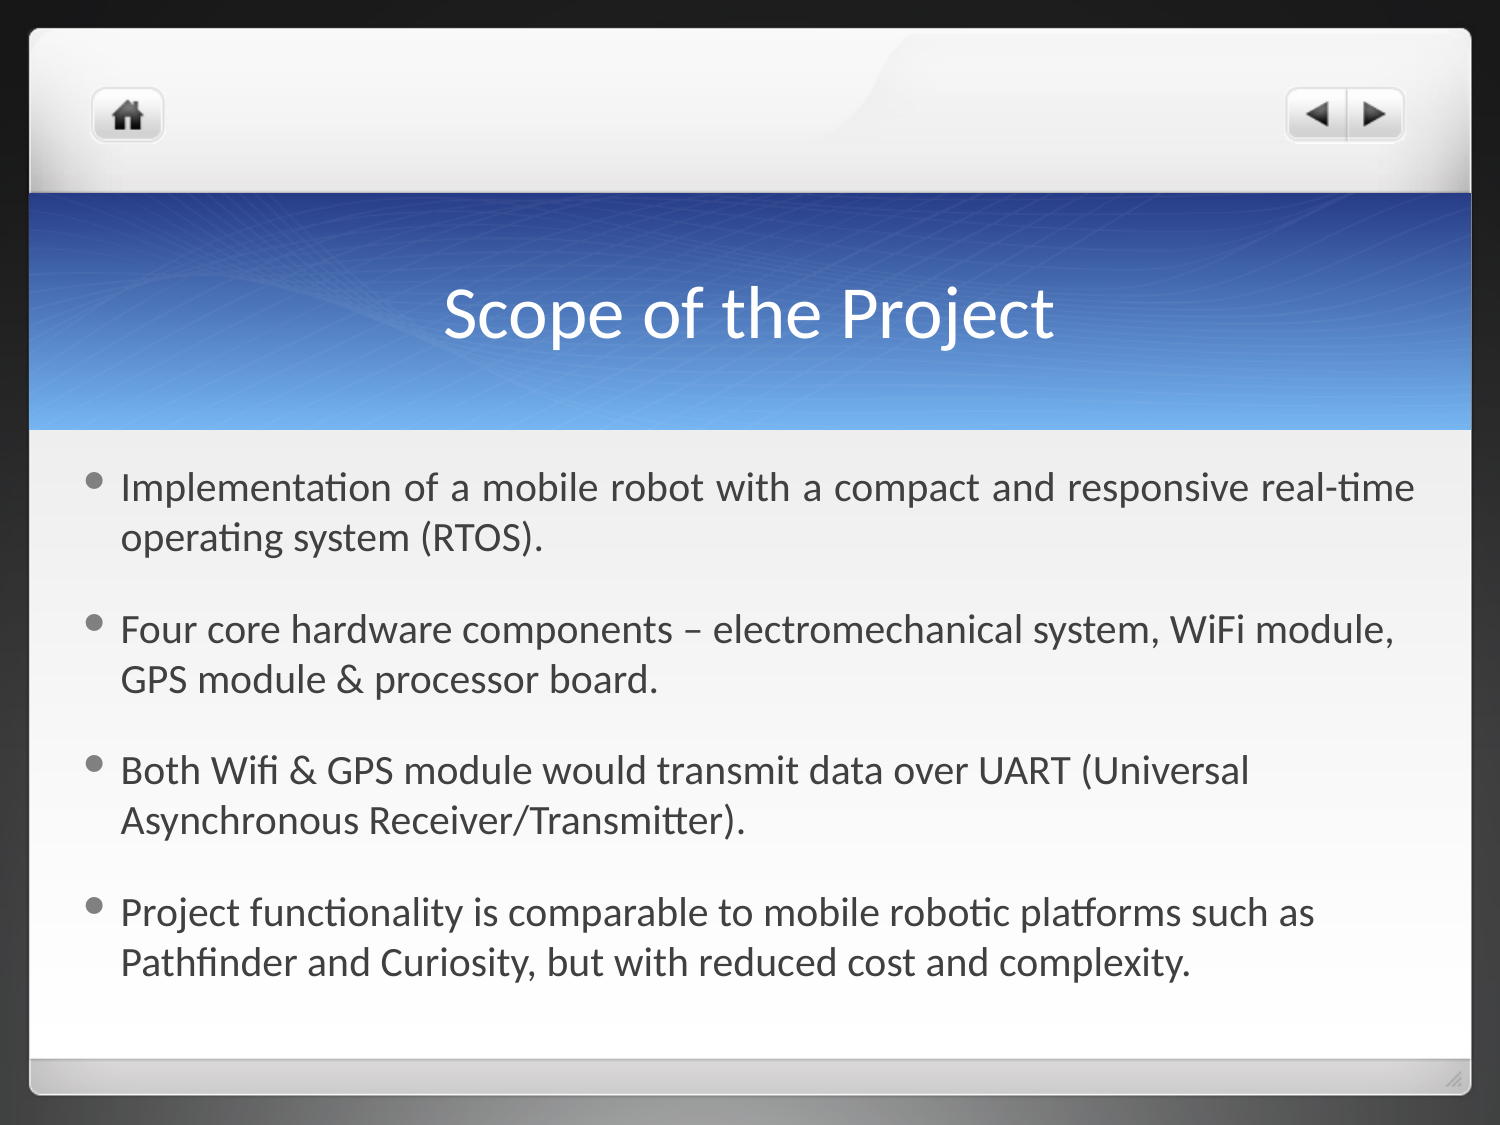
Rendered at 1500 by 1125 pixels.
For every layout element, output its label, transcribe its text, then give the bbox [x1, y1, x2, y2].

list Implementation of a mobile robot with a compact and responsive real-time operating system (RTOS). Four core hardware components – electromechanical system, WiFi module, GPS module & processor board. Both Wifi & GPS module would transmit data over UART (Universal Asynchronous Receiver/Transmitter). Project functionality is comparable to mobile robotic platforms such as Pathfinder and Curiosity, but with reduced cost and complexity. [68, 452, 1432, 1025]
title Scope of the Project [68, 214, 1432, 403]
picture [0, 0, 1500, 1125]
